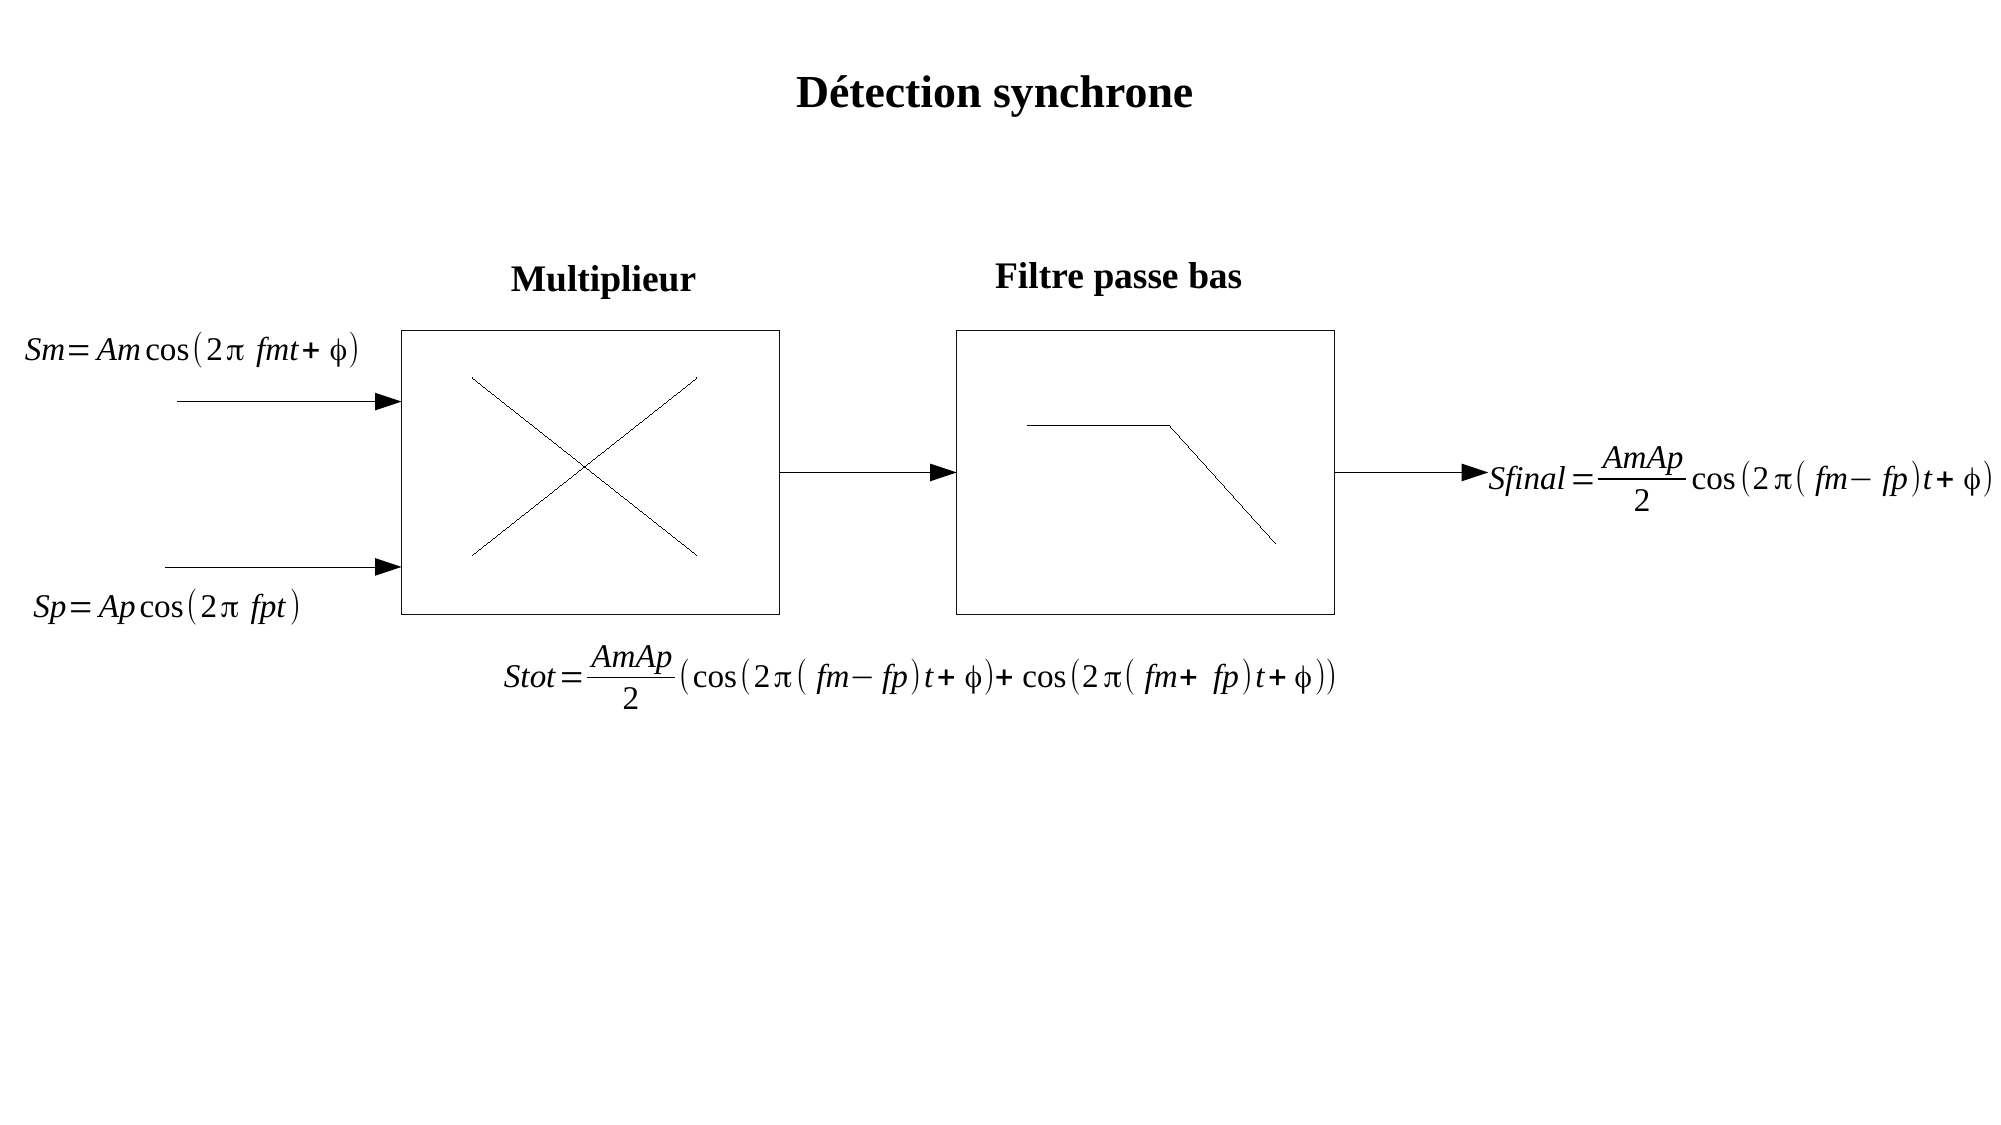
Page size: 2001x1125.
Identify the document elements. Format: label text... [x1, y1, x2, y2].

chart [496, 637, 1343, 719]
text_box Filtre passe bas [980, 247, 1406, 390]
text_box Multiplieur [496, 249, 969, 308]
chart [17, 330, 367, 369]
chart [1480, 439, 2000, 520]
text_box Détection synchrone [781, 59, 1219, 178]
text_box [401, 330, 780, 615]
chart [25, 588, 308, 626]
text_box [956, 330, 1335, 615]
